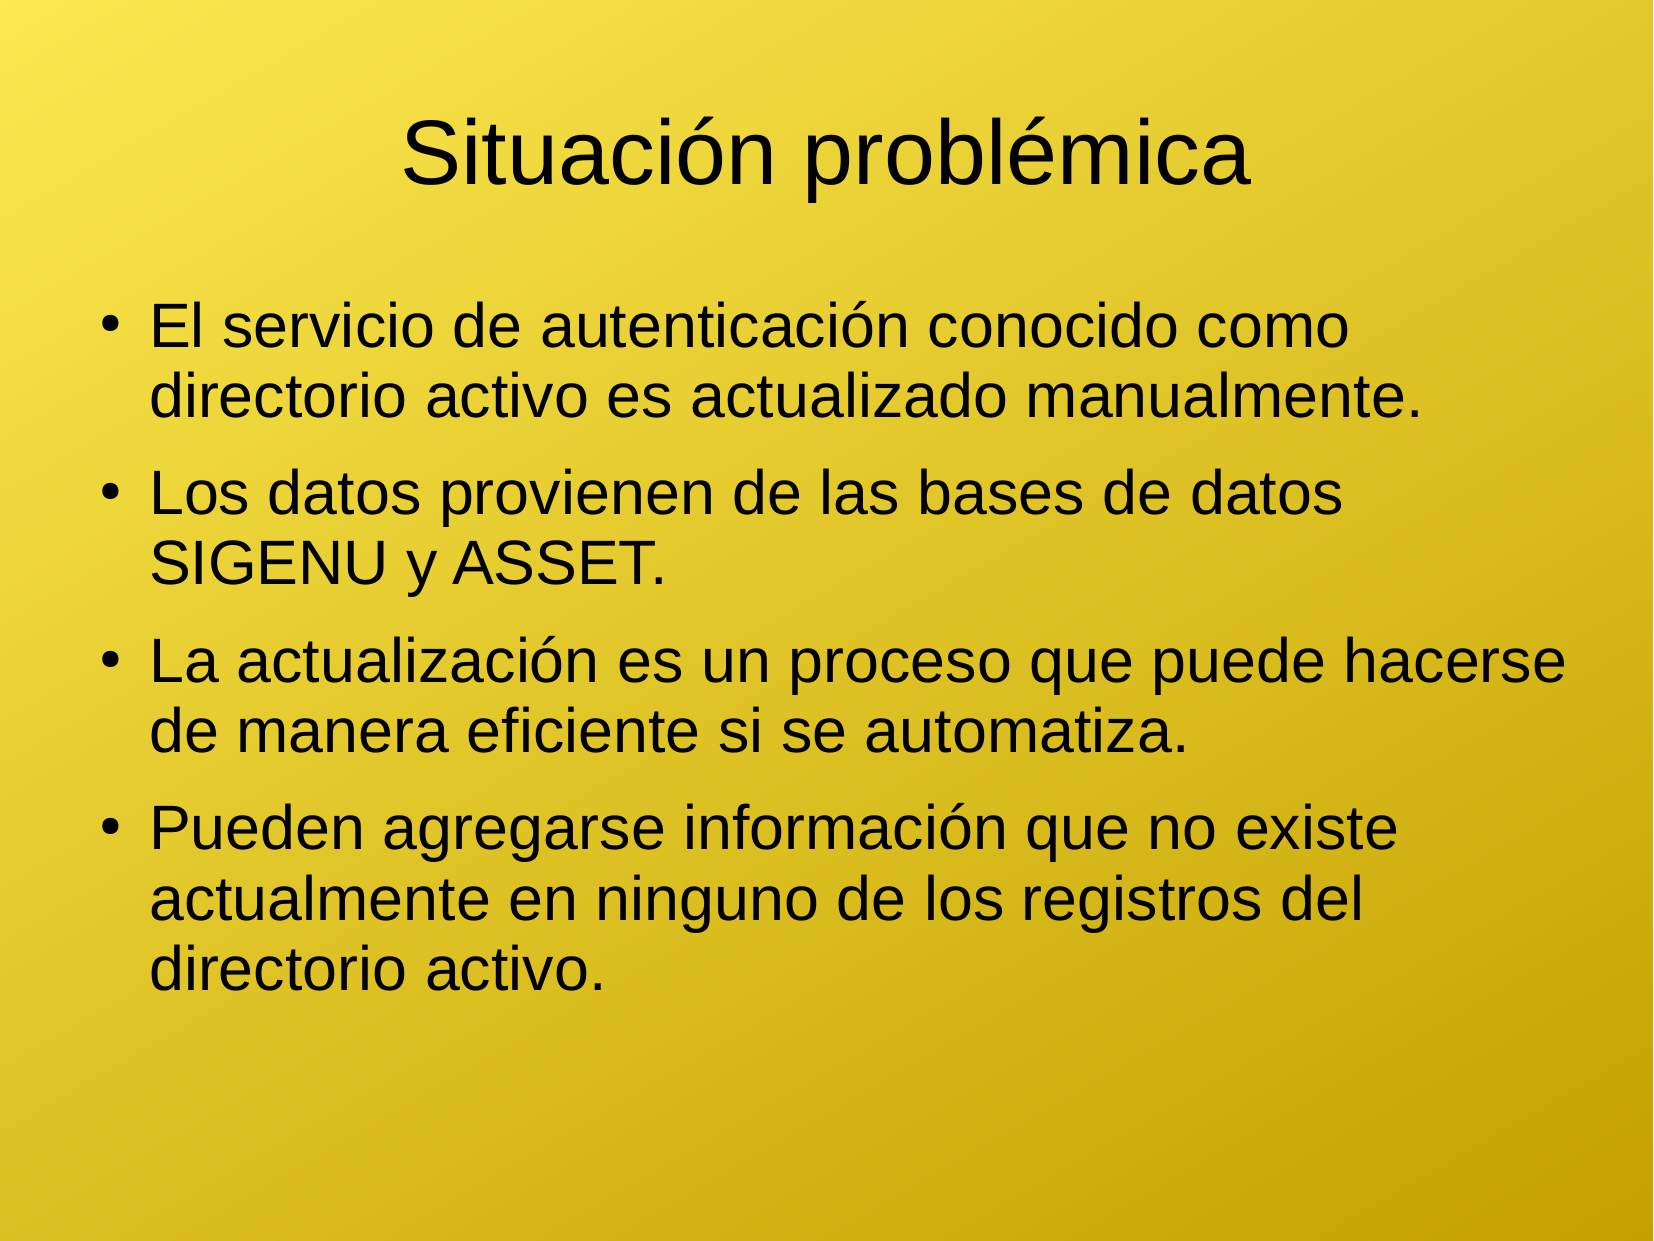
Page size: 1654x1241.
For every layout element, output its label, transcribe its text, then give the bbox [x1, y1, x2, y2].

list El servicio de autenticación conocido como directorio activo es actualizado manualmente. Los datos provienen de las bases de datos SIGENU y ASSET. La actualización es un proceso que puede hacerse de manera eficiente si se automatiza. Pueden agregarse información que no existe actualmente en ninguno de los registros del directorio activo. [82, 290, 1571, 1010]
title Situación problémica [82, 49, 1571, 257]
